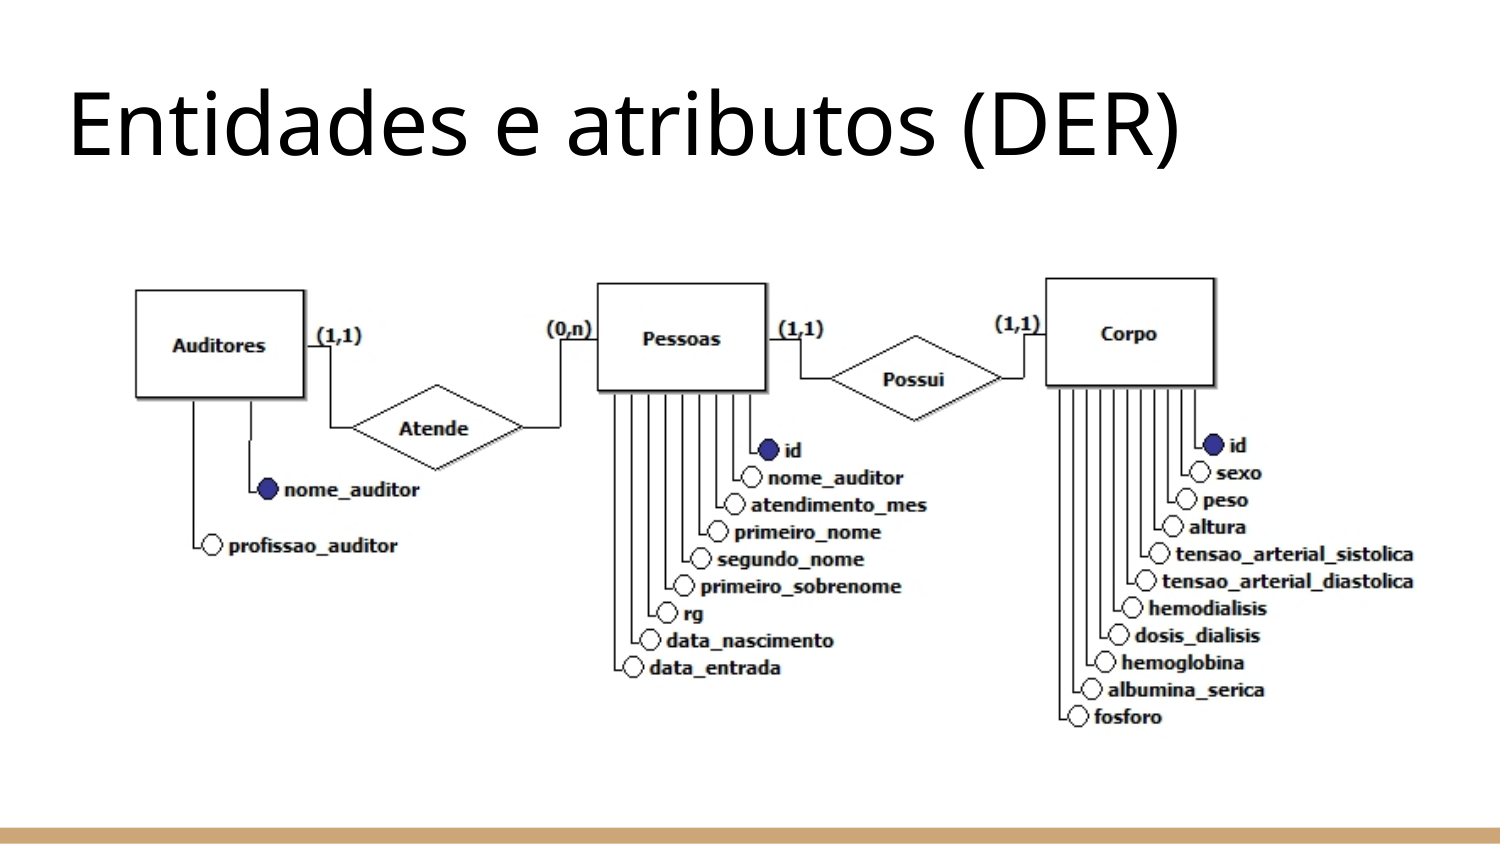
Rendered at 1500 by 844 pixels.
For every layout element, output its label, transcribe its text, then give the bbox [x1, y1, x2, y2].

picture [34, 200, 1433, 741]
title Entidades e atributos (DER) [51, 51, 1449, 189]
